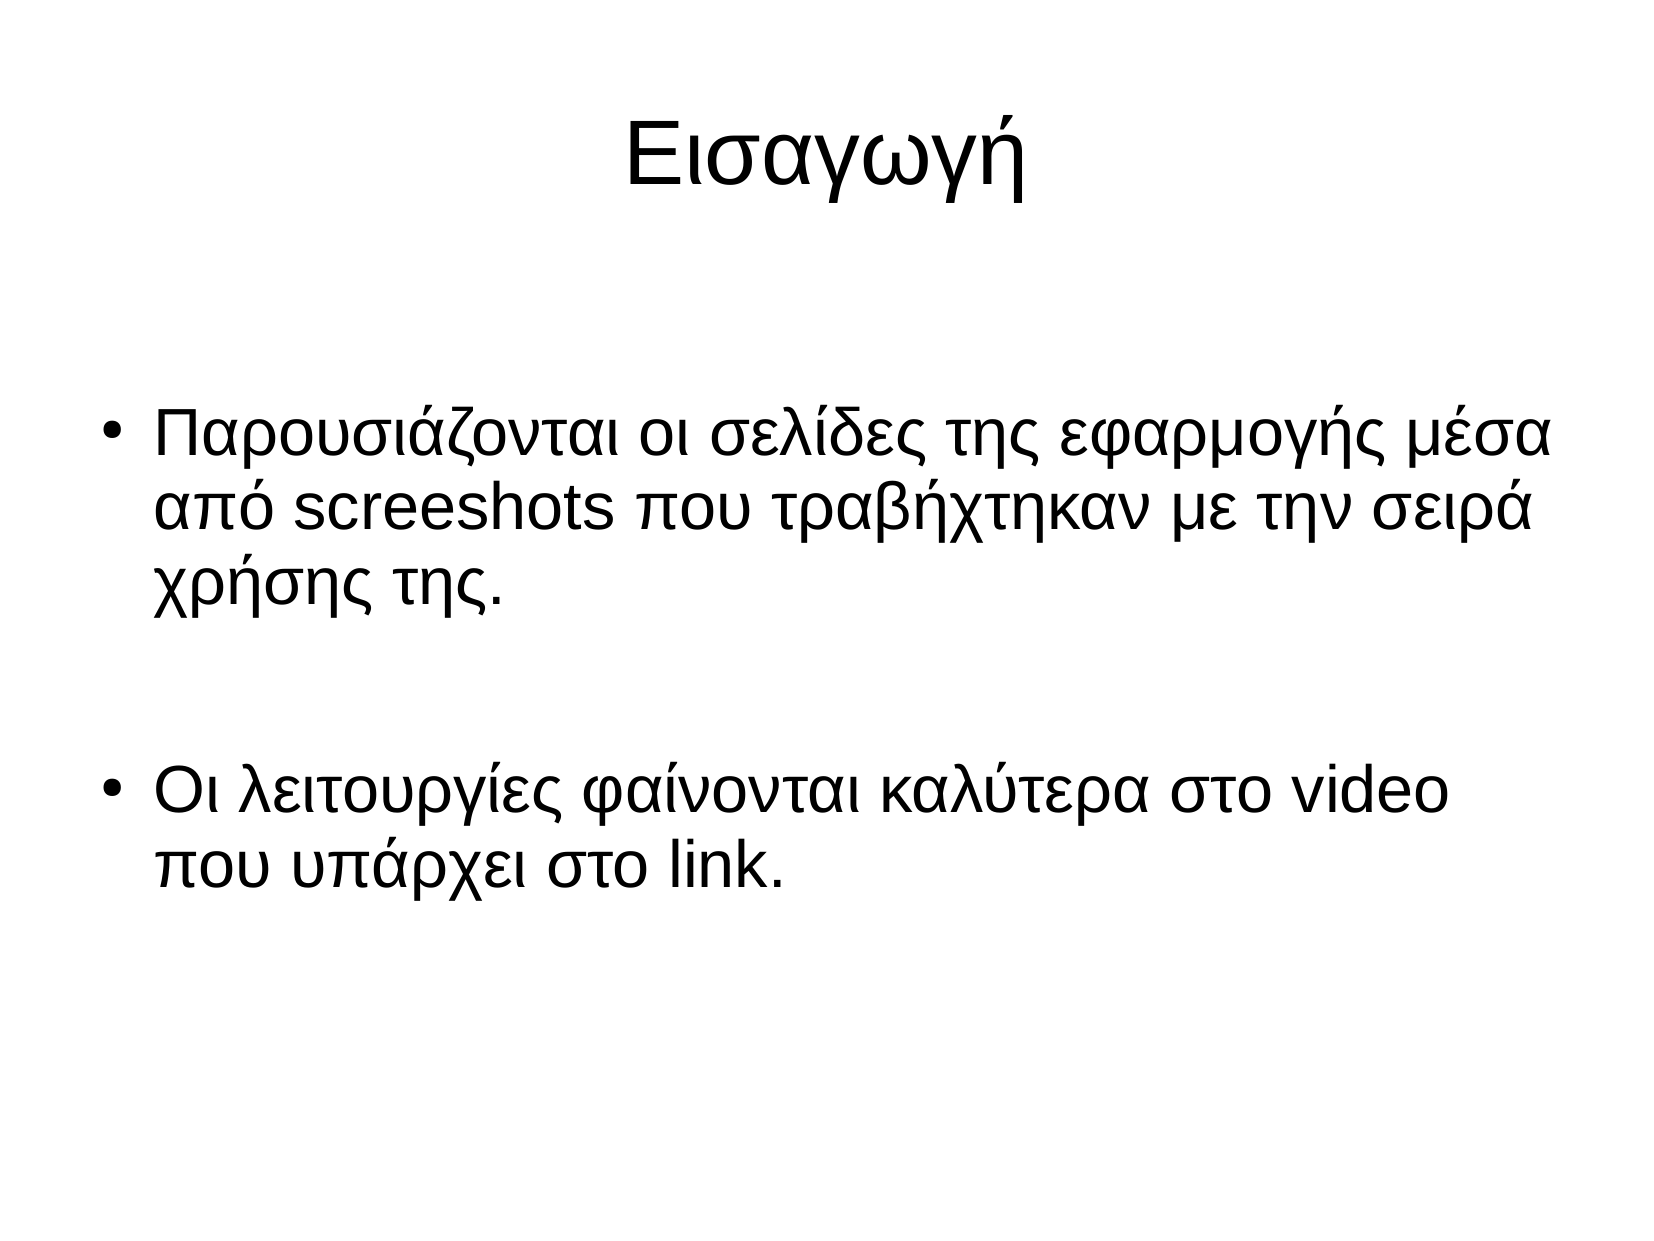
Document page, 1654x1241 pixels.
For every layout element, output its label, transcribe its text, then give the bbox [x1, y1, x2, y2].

title Εισαγωγή [82, 49, 1571, 257]
list Παρουσιάζονται οι σελίδες της εφαρμογής μέσα από screeshots που τραβήχτηκαν με την σειρά χρήσης της. Οι λειτουργίες φαίνονται καλύτερα στο video που υπάρχει στο link. [82, 290, 1571, 1010]
